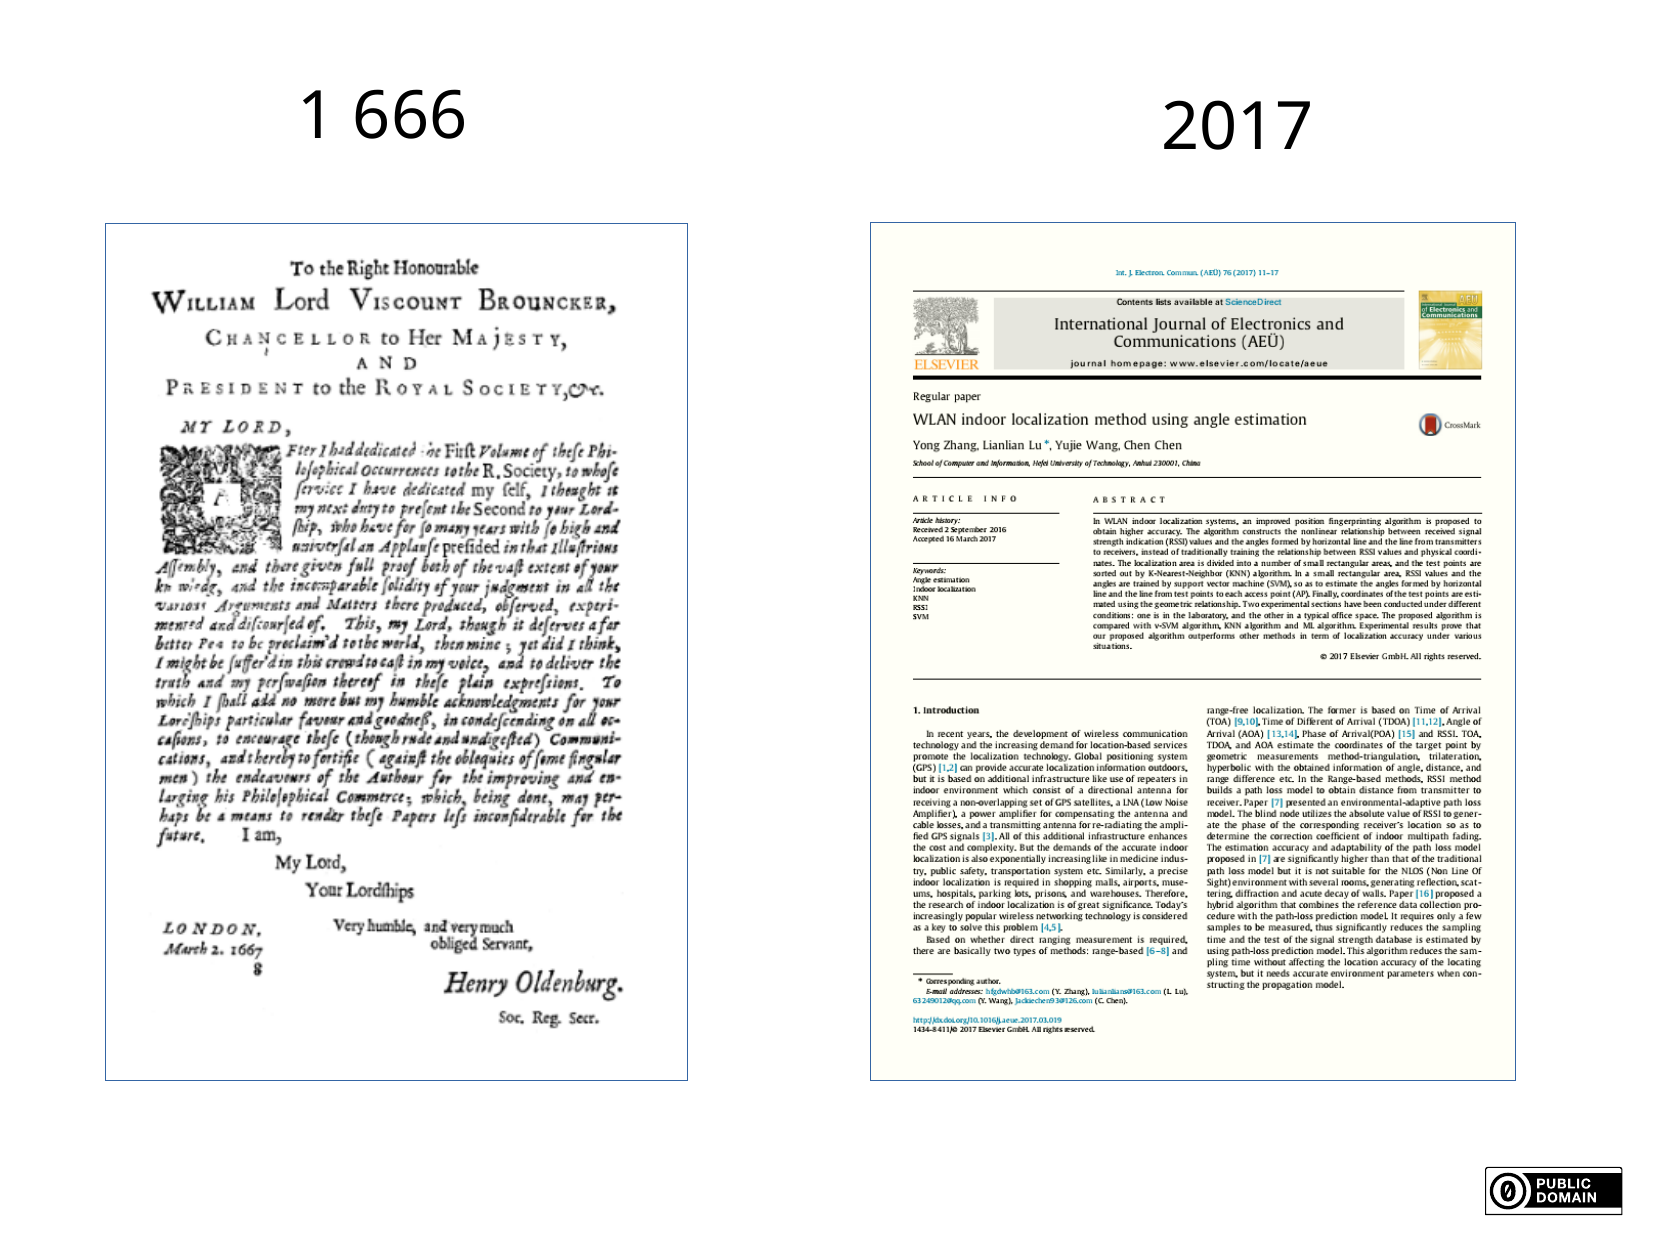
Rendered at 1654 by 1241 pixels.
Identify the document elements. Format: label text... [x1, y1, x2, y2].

text_box 2017 [945, 70, 1531, 166]
picture [1485, 1166, 1623, 1216]
picture [105, 223, 688, 1081]
picture [870, 222, 1516, 1081]
text_box 1 666 [90, 60, 676, 156]
